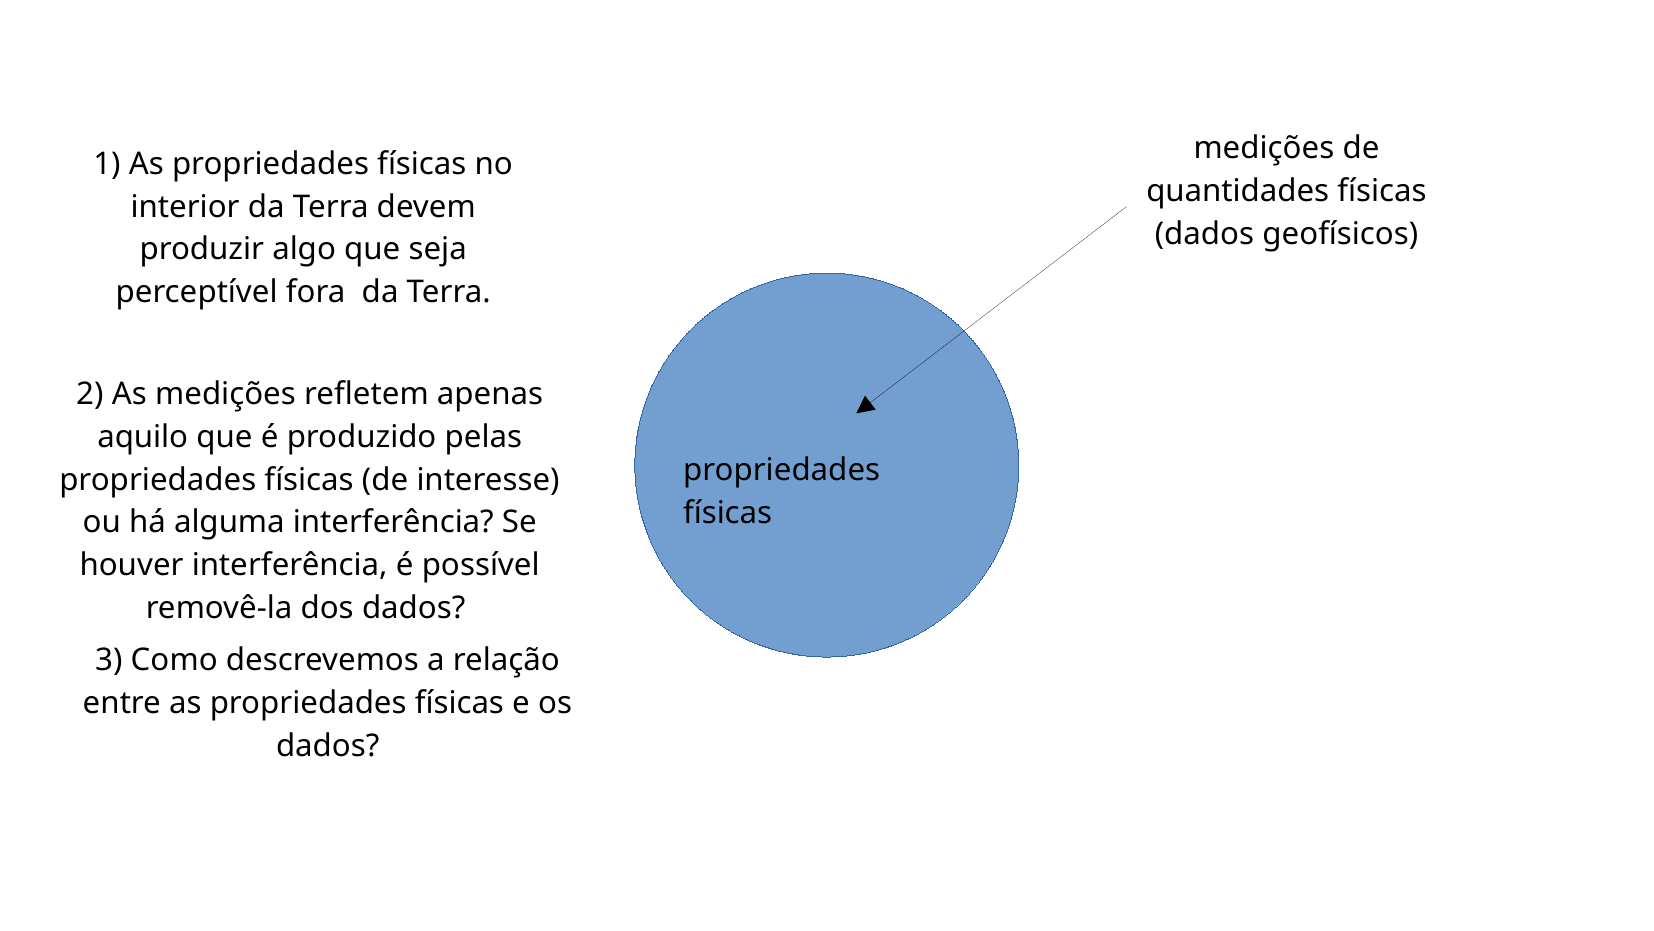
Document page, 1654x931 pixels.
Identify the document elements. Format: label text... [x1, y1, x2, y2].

text_box 1) As propriedades físicas no interior da Terra devem produzir algo que seja perceptível fora da Terra. [69, 133, 538, 287]
text_box 2) As medições refletem apenas aquilo que é produzido pelas propriedades físicas (de interesse) ou há alguma interferência? Se houver interferência, é possível removê-la dos dados? [29, 363, 591, 591]
text_box 3) Como descrevemos a relação entre as propriedades físicas e os dados? [47, 629, 609, 714]
text_box medições de quantidades físicas (dados geofísicos) [1126, 117, 1447, 237]
text_box [634, 273, 1019, 658]
text_box propriedades físicas [668, 439, 989, 490]
